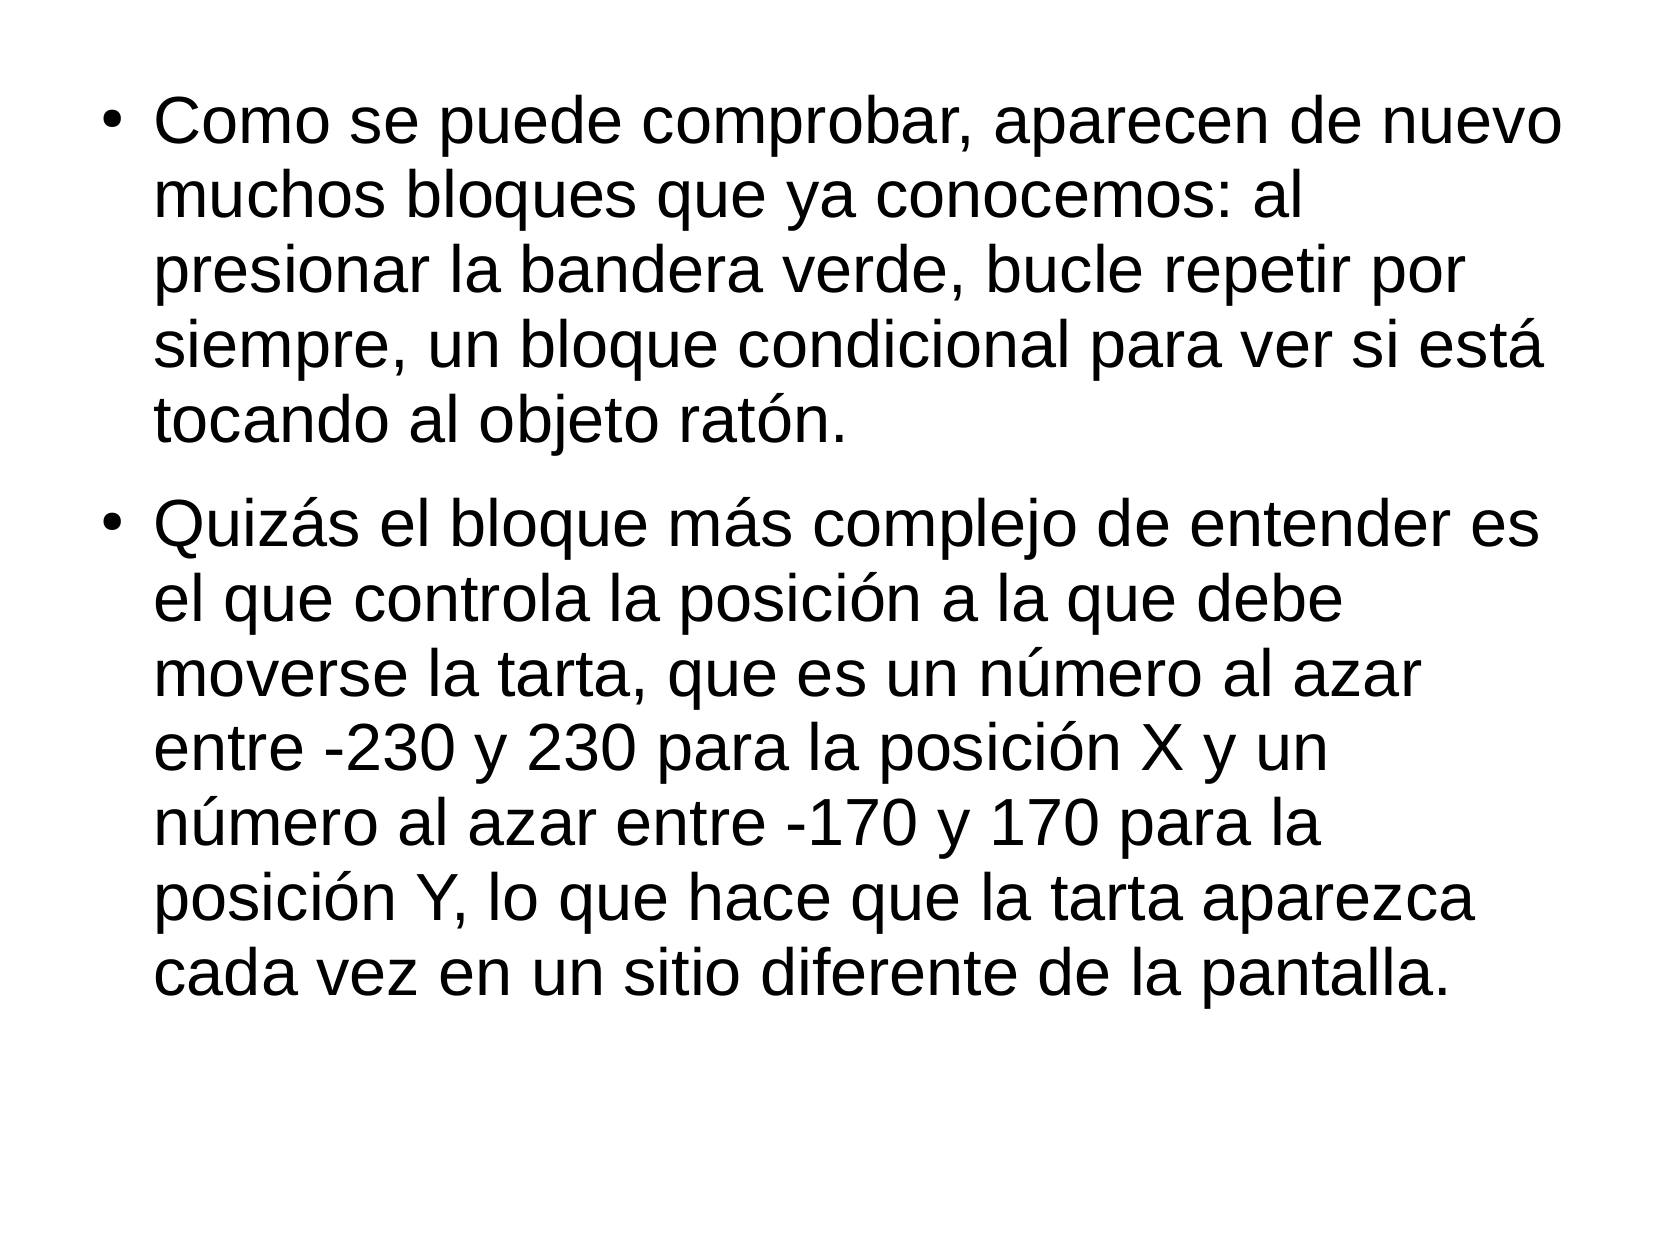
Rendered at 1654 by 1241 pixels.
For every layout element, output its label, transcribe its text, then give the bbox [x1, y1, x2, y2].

list Como se puede comprobar, aparecen de nuevo muchos bloques que ya conocemos: al presionar la bandera verde, bucle repetir por siempre, un bloque condicional para ver si está tocando al objeto ratón. Quizás el bloque más complejo de entender es el que controla la posición a la que debe moverse la tarta, que es un número al azar entre -230 y 230 para la posición X y un número al azar entre -170 y 170 para la posición Y, lo que hace que la tarta aparezca cada vez en un sitio diferente de la pantalla. [82, 82, 1571, 1010]
